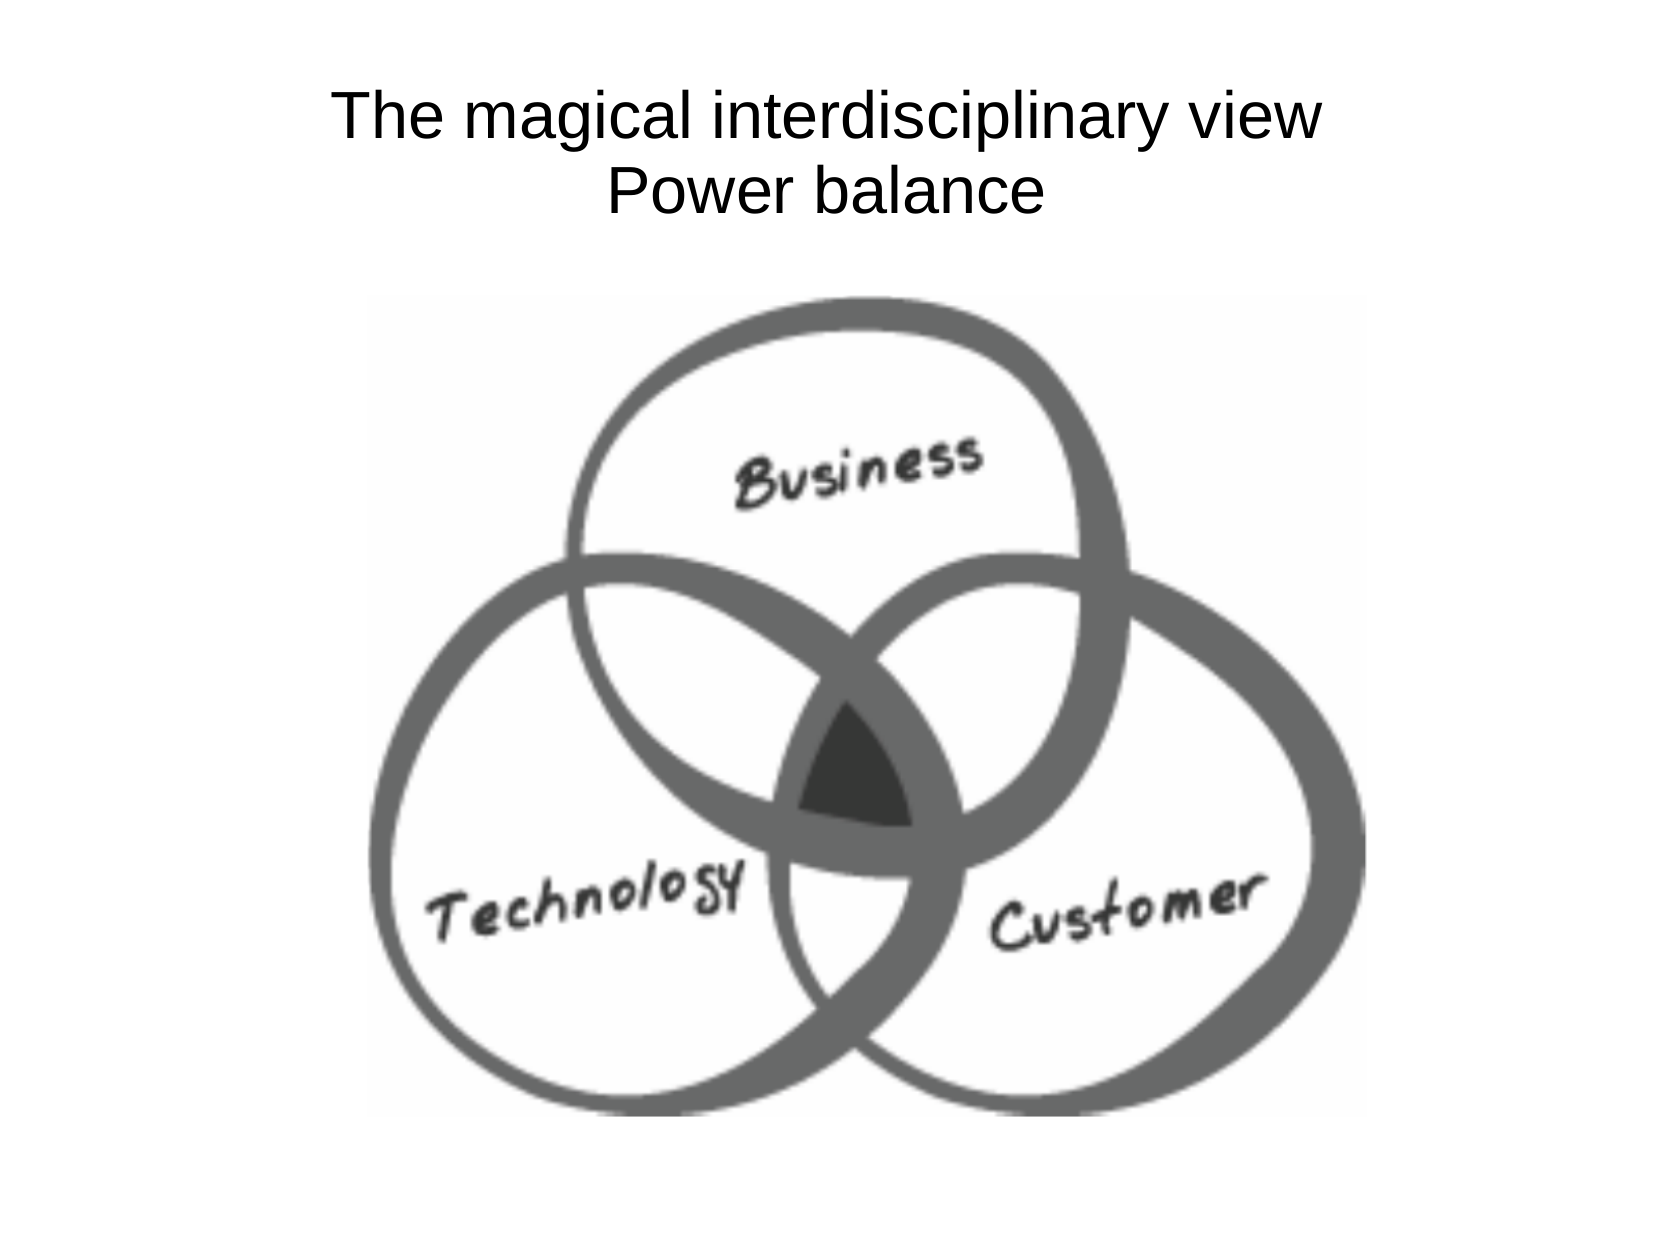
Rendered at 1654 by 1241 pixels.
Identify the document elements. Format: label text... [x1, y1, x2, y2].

title The magical interdisciplinary view Power balance [82, 49, 1571, 257]
picture [295, 271, 1397, 1158]
